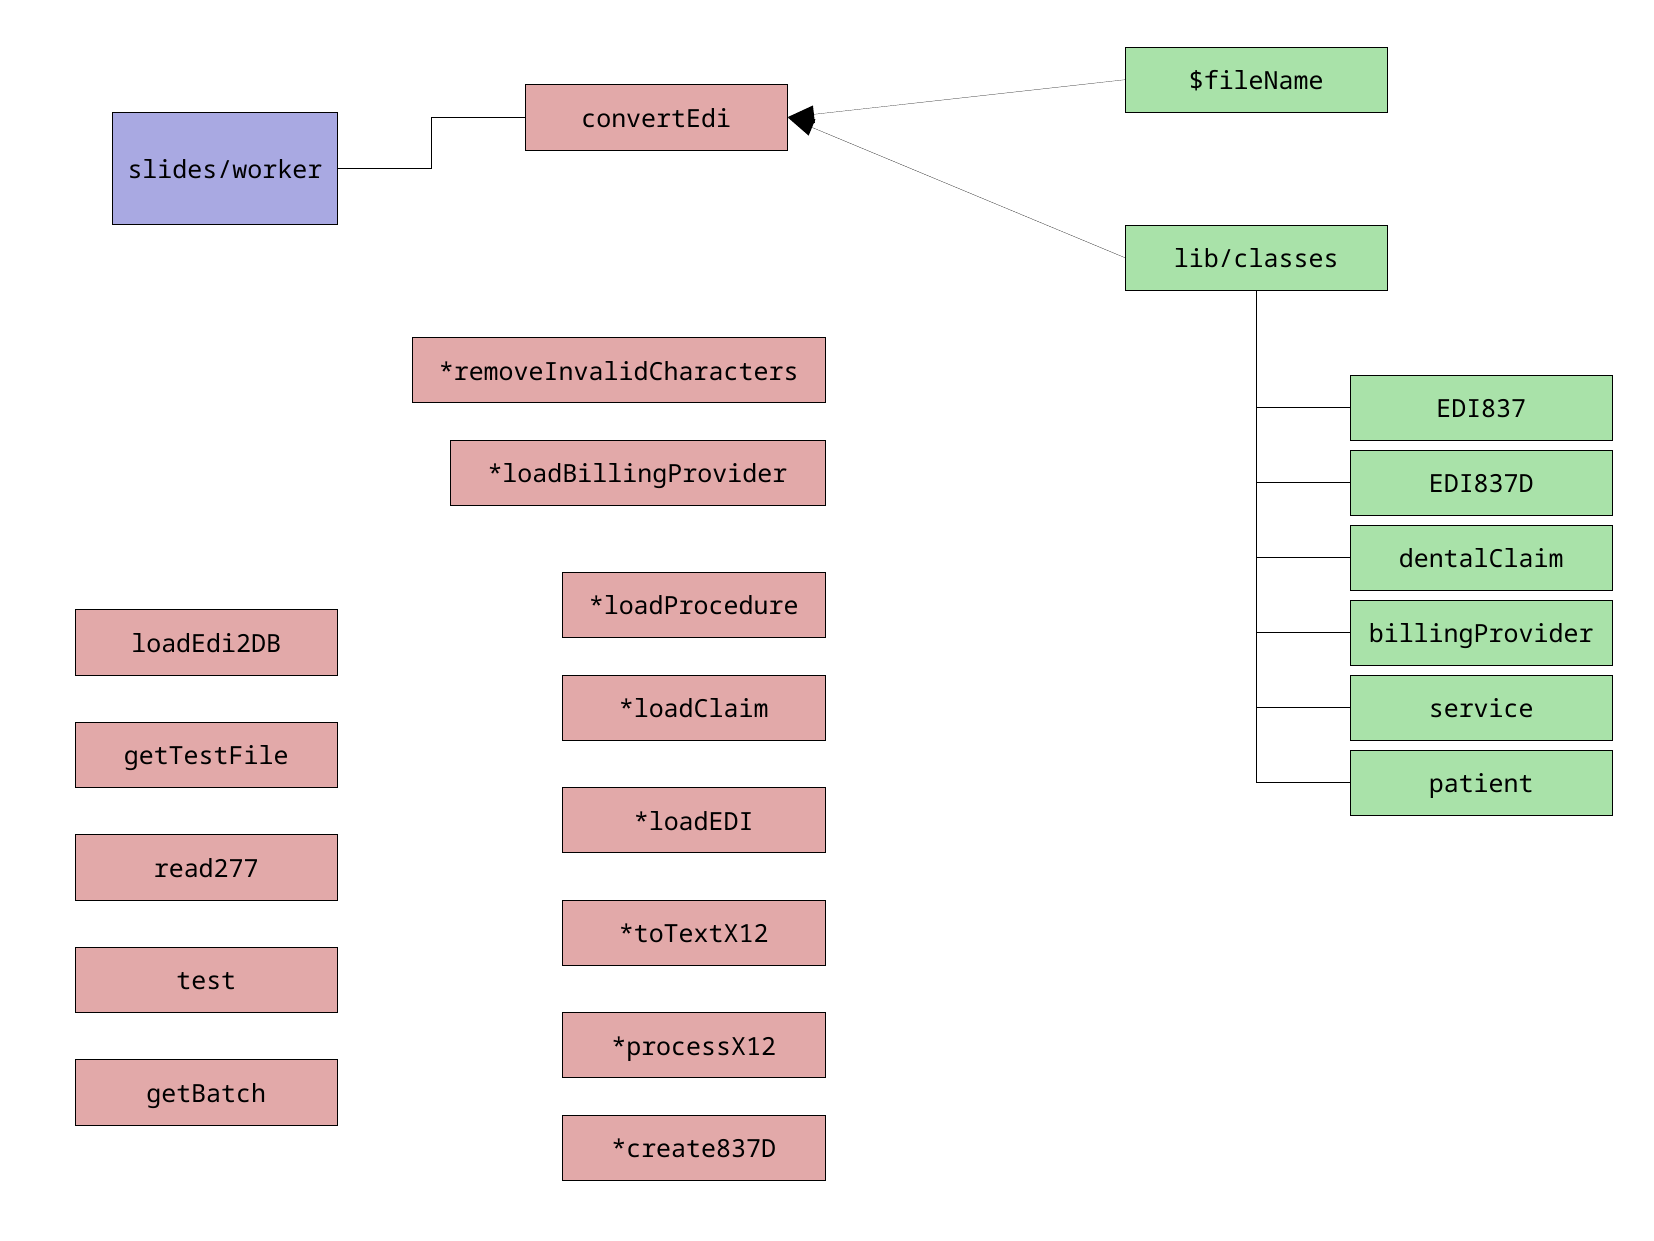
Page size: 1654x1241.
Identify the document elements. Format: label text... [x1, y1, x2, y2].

text_box convertEdi [525, 84, 788, 151]
text_box *create837D [562, 1115, 826, 1181]
text_box EDI837D [1350, 450, 1613, 516]
text_box *removeInvalidCharacters [412, 337, 826, 403]
text_box $fileName [1125, 47, 1388, 113]
text_box *loadProcedure [562, 572, 826, 638]
text_box *loadEDI [562, 787, 826, 853]
text_box *loadBillingProvider [450, 440, 826, 506]
text_box *toTextX12 [562, 900, 826, 966]
text_box getBatch [75, 1059, 338, 1126]
text_box billingProvider [1350, 600, 1613, 666]
text_box test [75, 947, 338, 1013]
text_box dentalClaim [1350, 525, 1613, 591]
text_box loadEdi2DB [75, 609, 338, 676]
text_box read277 [75, 834, 338, 901]
text_box getTestFile [75, 722, 338, 788]
text_box *loadClaim [562, 675, 826, 741]
text_box service [1350, 675, 1613, 741]
text_box slides/worker [112, 112, 338, 225]
text_box patient [1350, 750, 1613, 816]
text_box *processX12 [562, 1012, 826, 1078]
text_box EDI837 [1350, 375, 1613, 441]
text_box lib/classes [1125, 225, 1388, 291]
